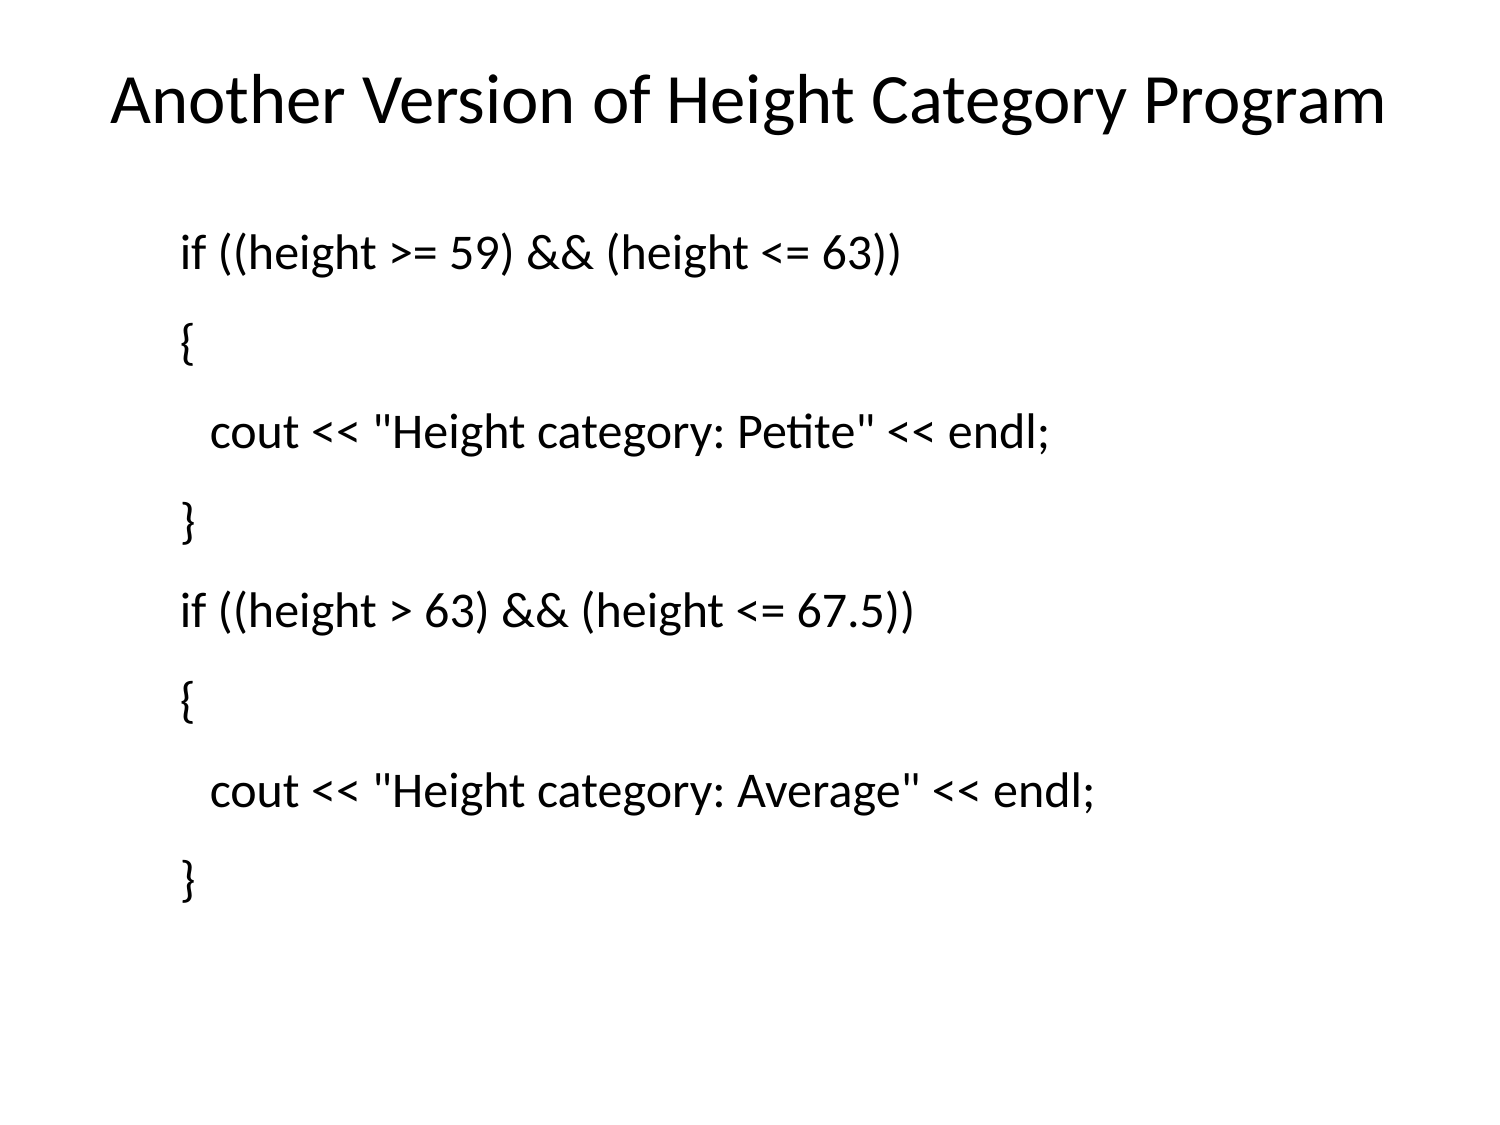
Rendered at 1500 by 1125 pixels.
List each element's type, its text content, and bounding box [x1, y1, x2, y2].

list if ((height >= 59) && (height <= 63)) { cout << "Height category: Petite" << endl; } if ((height > 63) && (height <= 67.5)) { cout << "Height category: Average" << endl; } [75, 212, 1450, 955]
title Another Version of Height Category Program [75, 45, 1425, 212]
